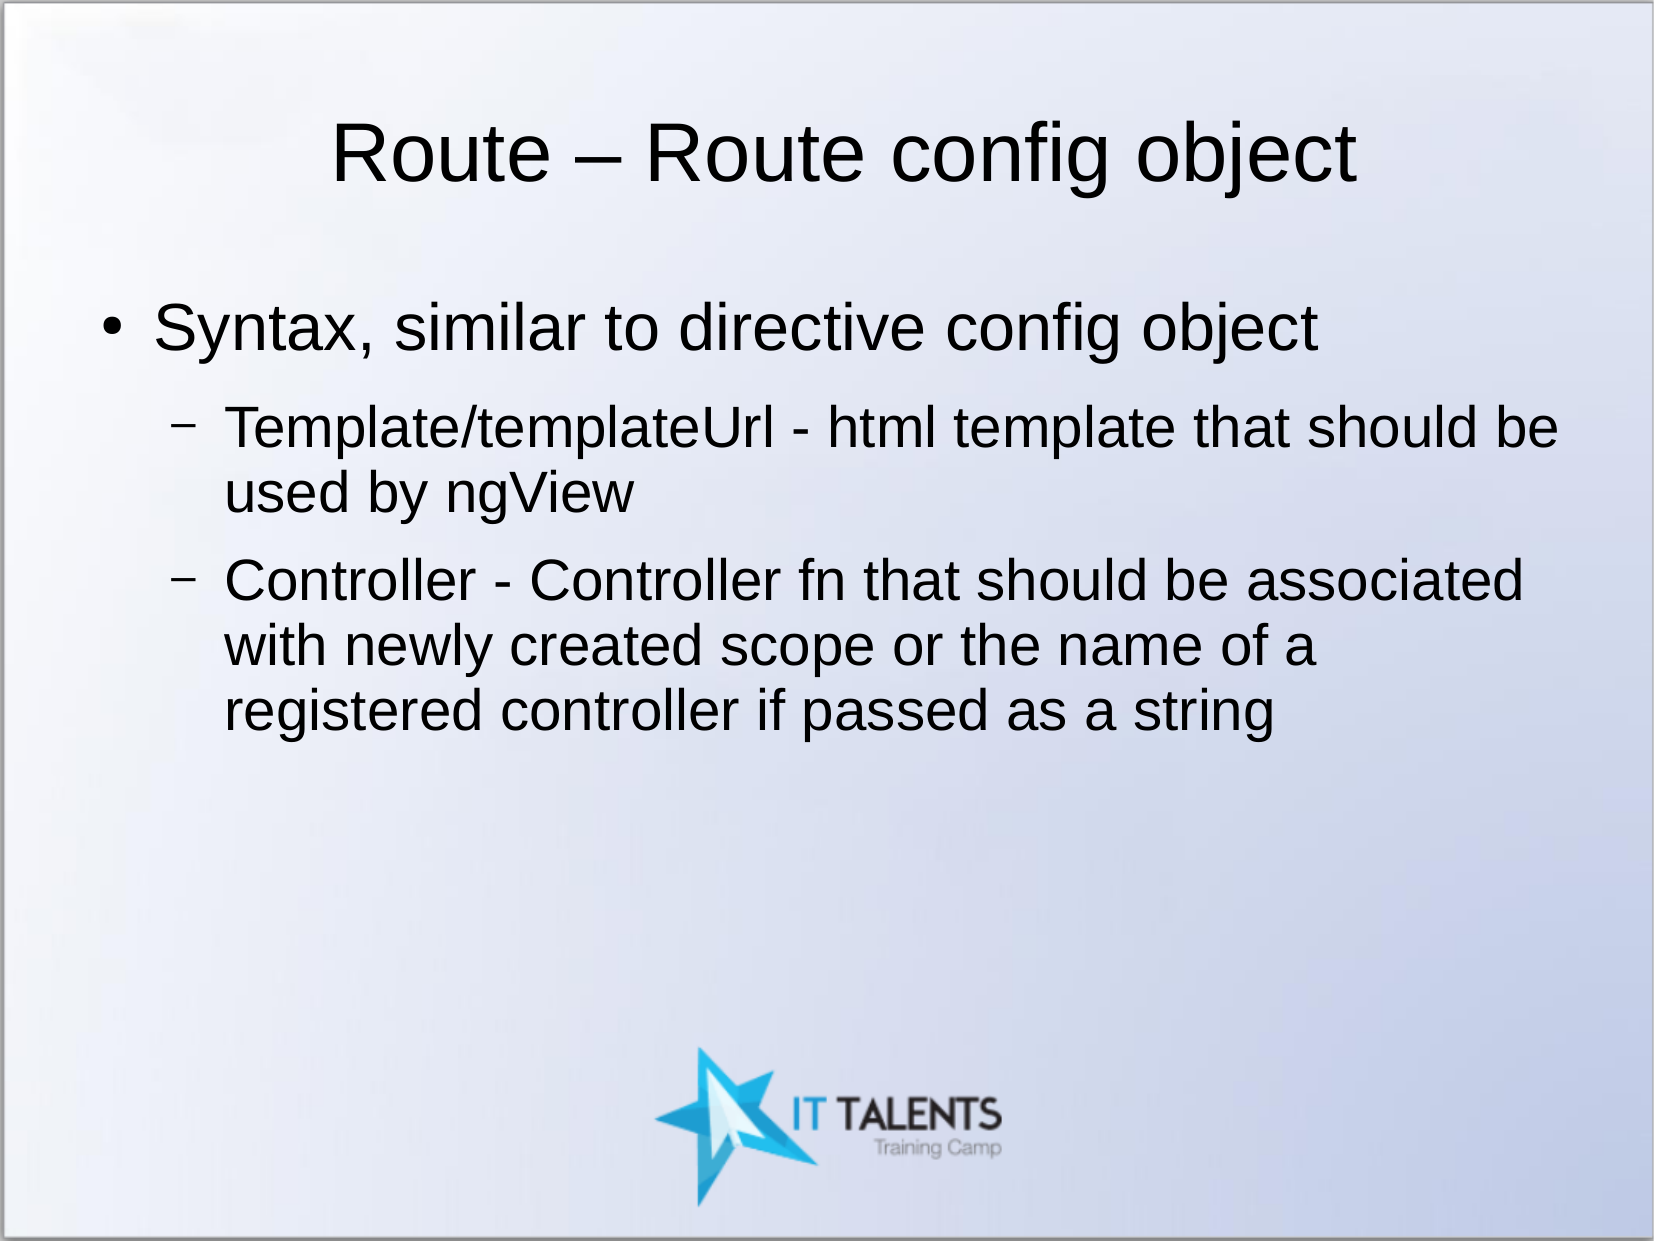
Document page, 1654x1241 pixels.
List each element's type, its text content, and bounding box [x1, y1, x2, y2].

picture [0, 0, 1654, 1241]
title Route – Route config object [82, 49, 1571, 257]
list Syntax, similar to directive config object Template/templateUrl - html template that should be used by ngView Controller - Controller fn that should be associated with newly created scope or the name of a registered controller if passed as a string [82, 290, 1571, 1010]
